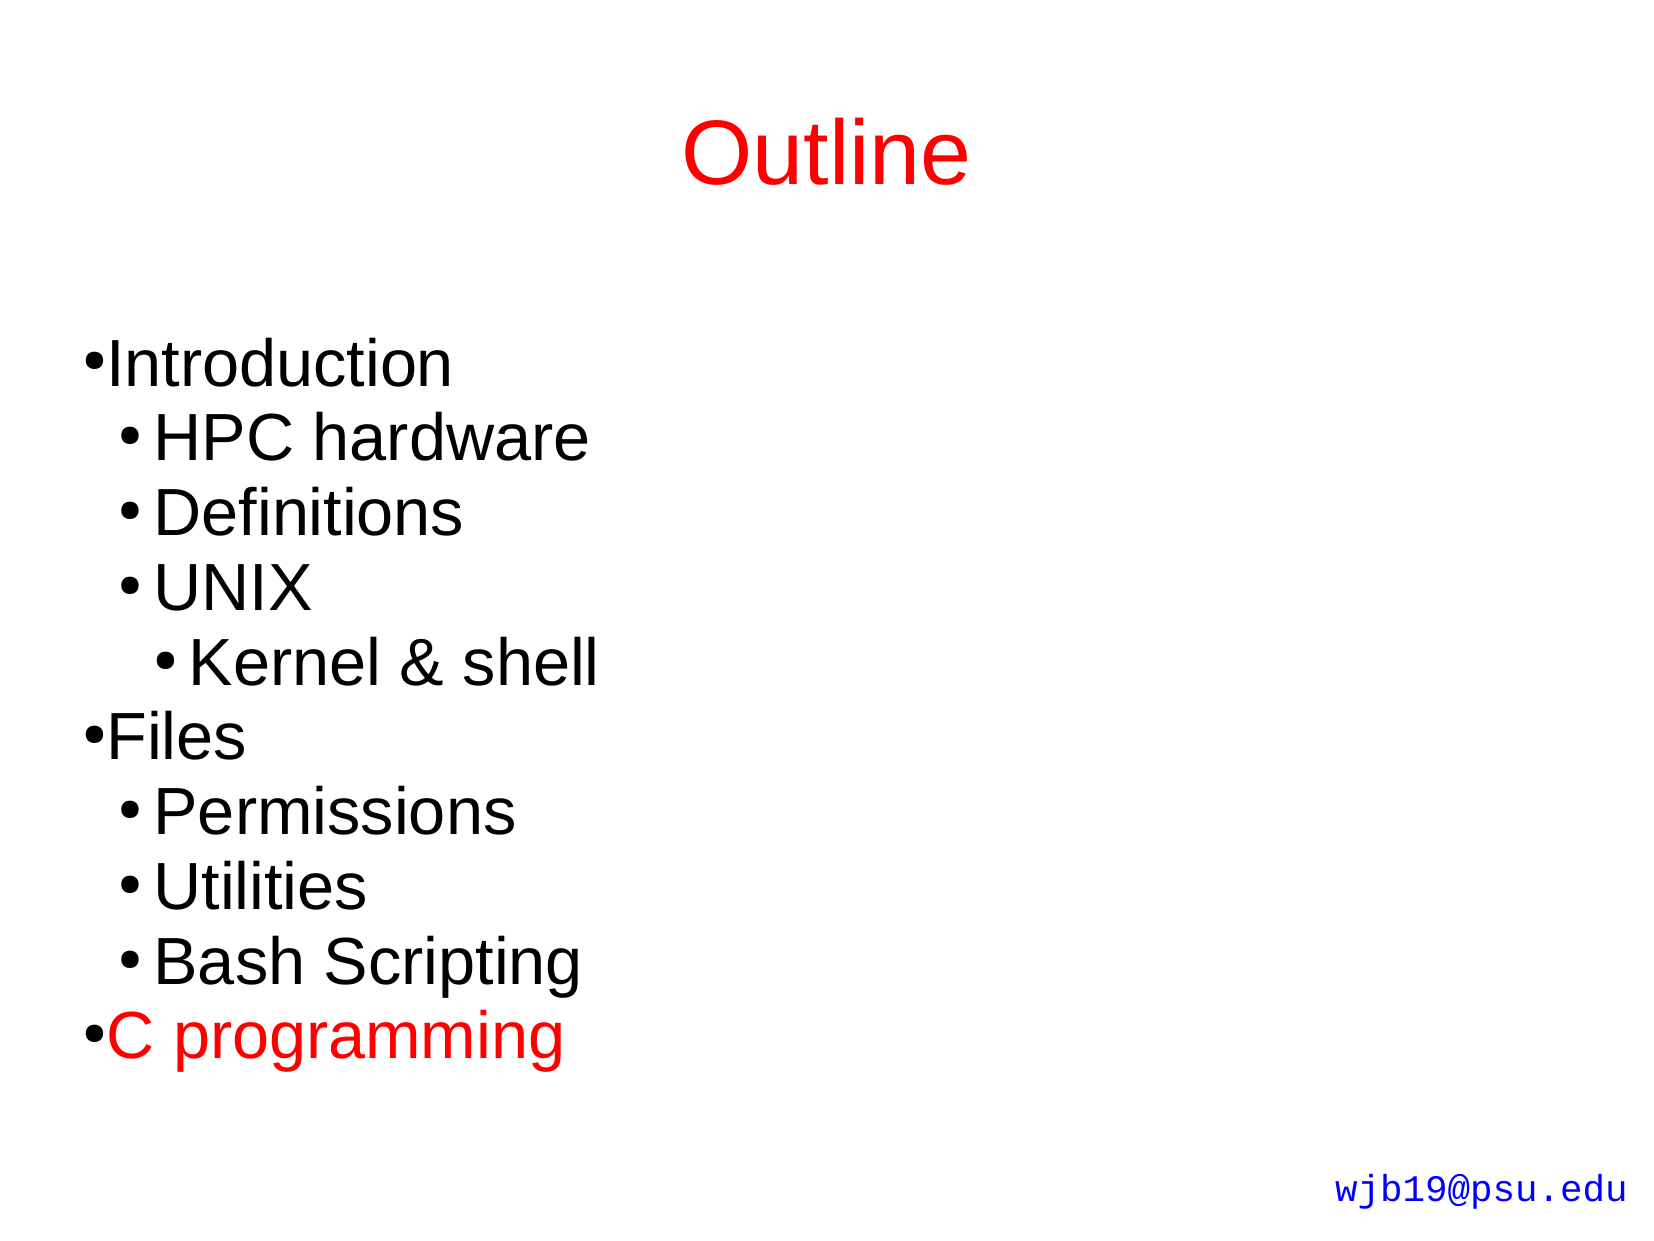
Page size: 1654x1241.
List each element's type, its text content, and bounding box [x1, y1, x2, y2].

text_box wjb19@psu.edu [1320, 1162, 1643, 1220]
title Outline [82, 49, 1571, 257]
subtitle Introduction HPC hardware Definitions UNIX Kernel & shell Files Permissions Utilities Bash Scripting C programming [82, 290, 1571, 1109]
